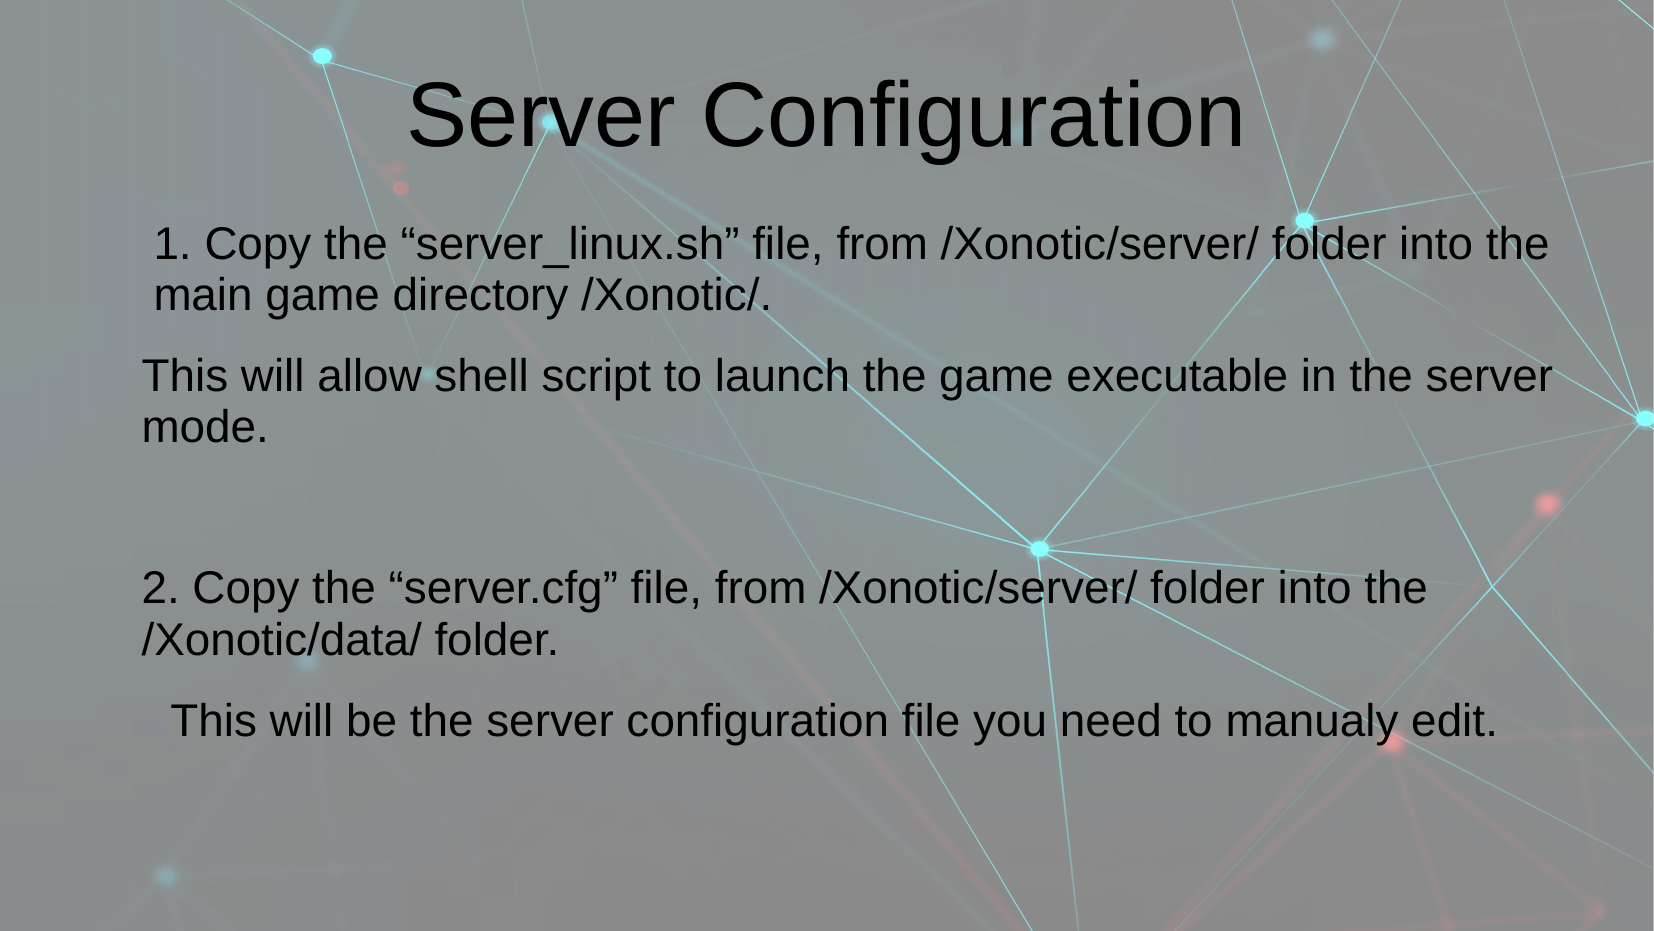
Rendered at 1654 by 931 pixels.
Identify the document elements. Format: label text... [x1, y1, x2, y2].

picture [0, 0, 1654, 931]
title Server Configuration [82, 37, 1571, 193]
list 1. Copy the “server_linux.sh” file, from /Xonotic/server/ folder into the main game directory /Xonotic/. This will allow shell script to launch the game executable in the server mode. 2. Copy the “server.cfg” file, from /Xonotic/server/ folder into the /Xonotic/data/ folder. This will be the server configuration file you need to manualy edit. [82, 217, 1571, 758]
